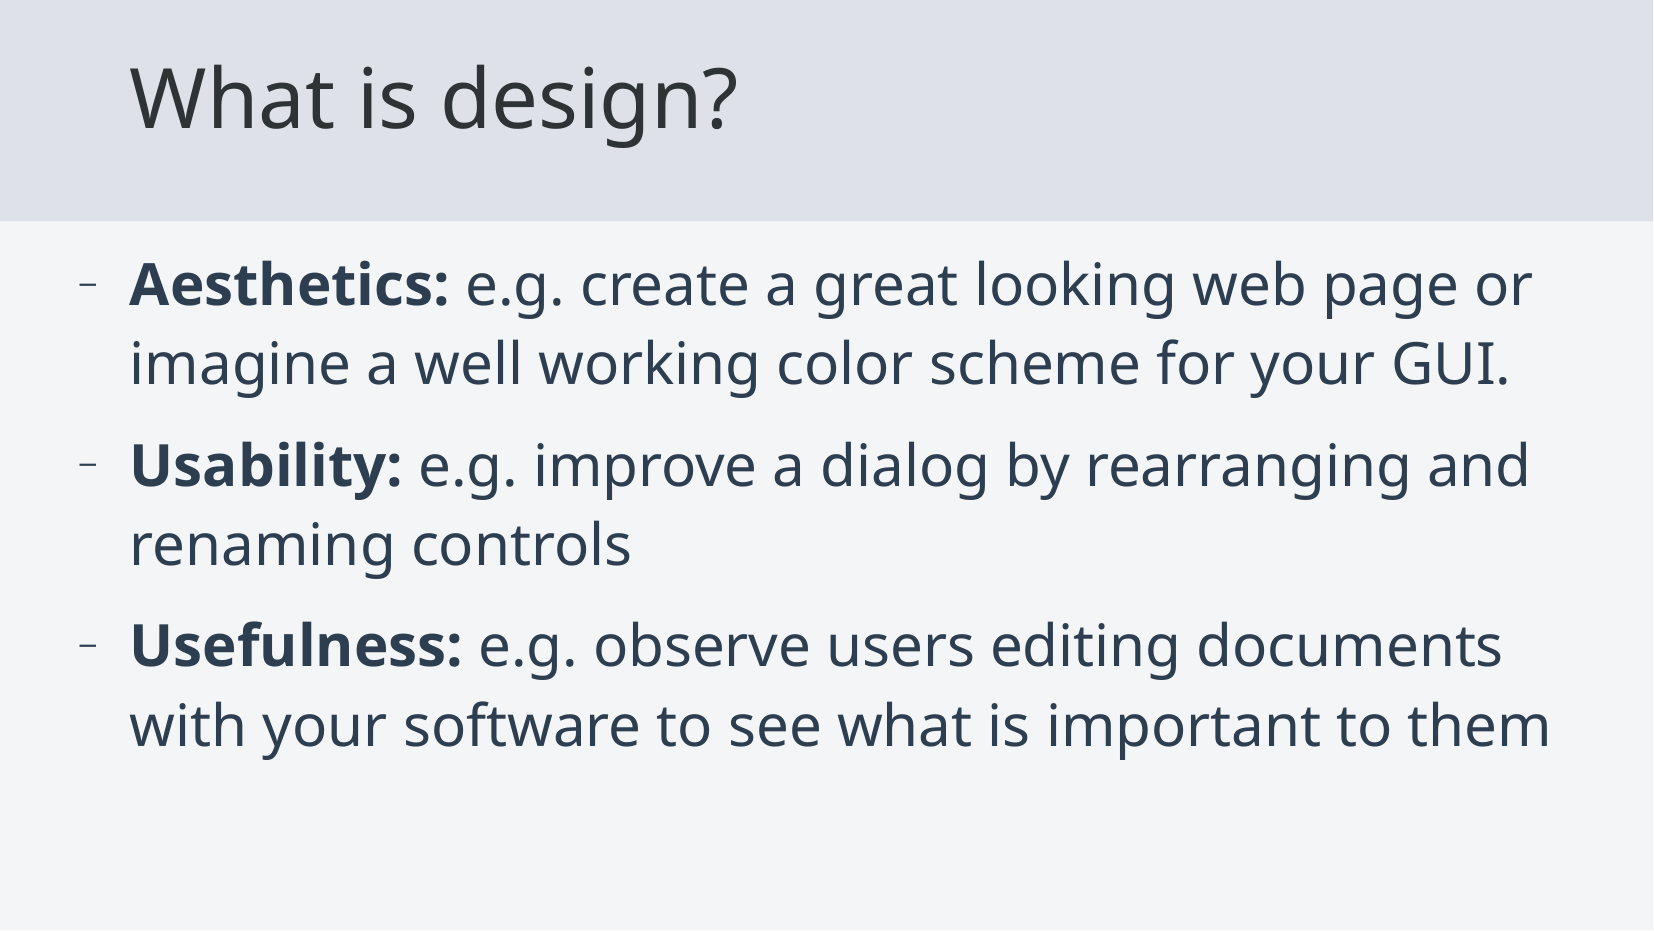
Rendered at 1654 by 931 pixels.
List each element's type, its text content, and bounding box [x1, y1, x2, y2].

title What is design? [129, 37, 1654, 155]
list Aesthetics: e.g. create a great looking web page or imagine a well working color scheme for your GUI. Usability: e.g. improve a dialog by rearranging and renaming controls Usefulness: e.g. observe users editing documents with your software to see what is important to them [59, 243, 1595, 864]
